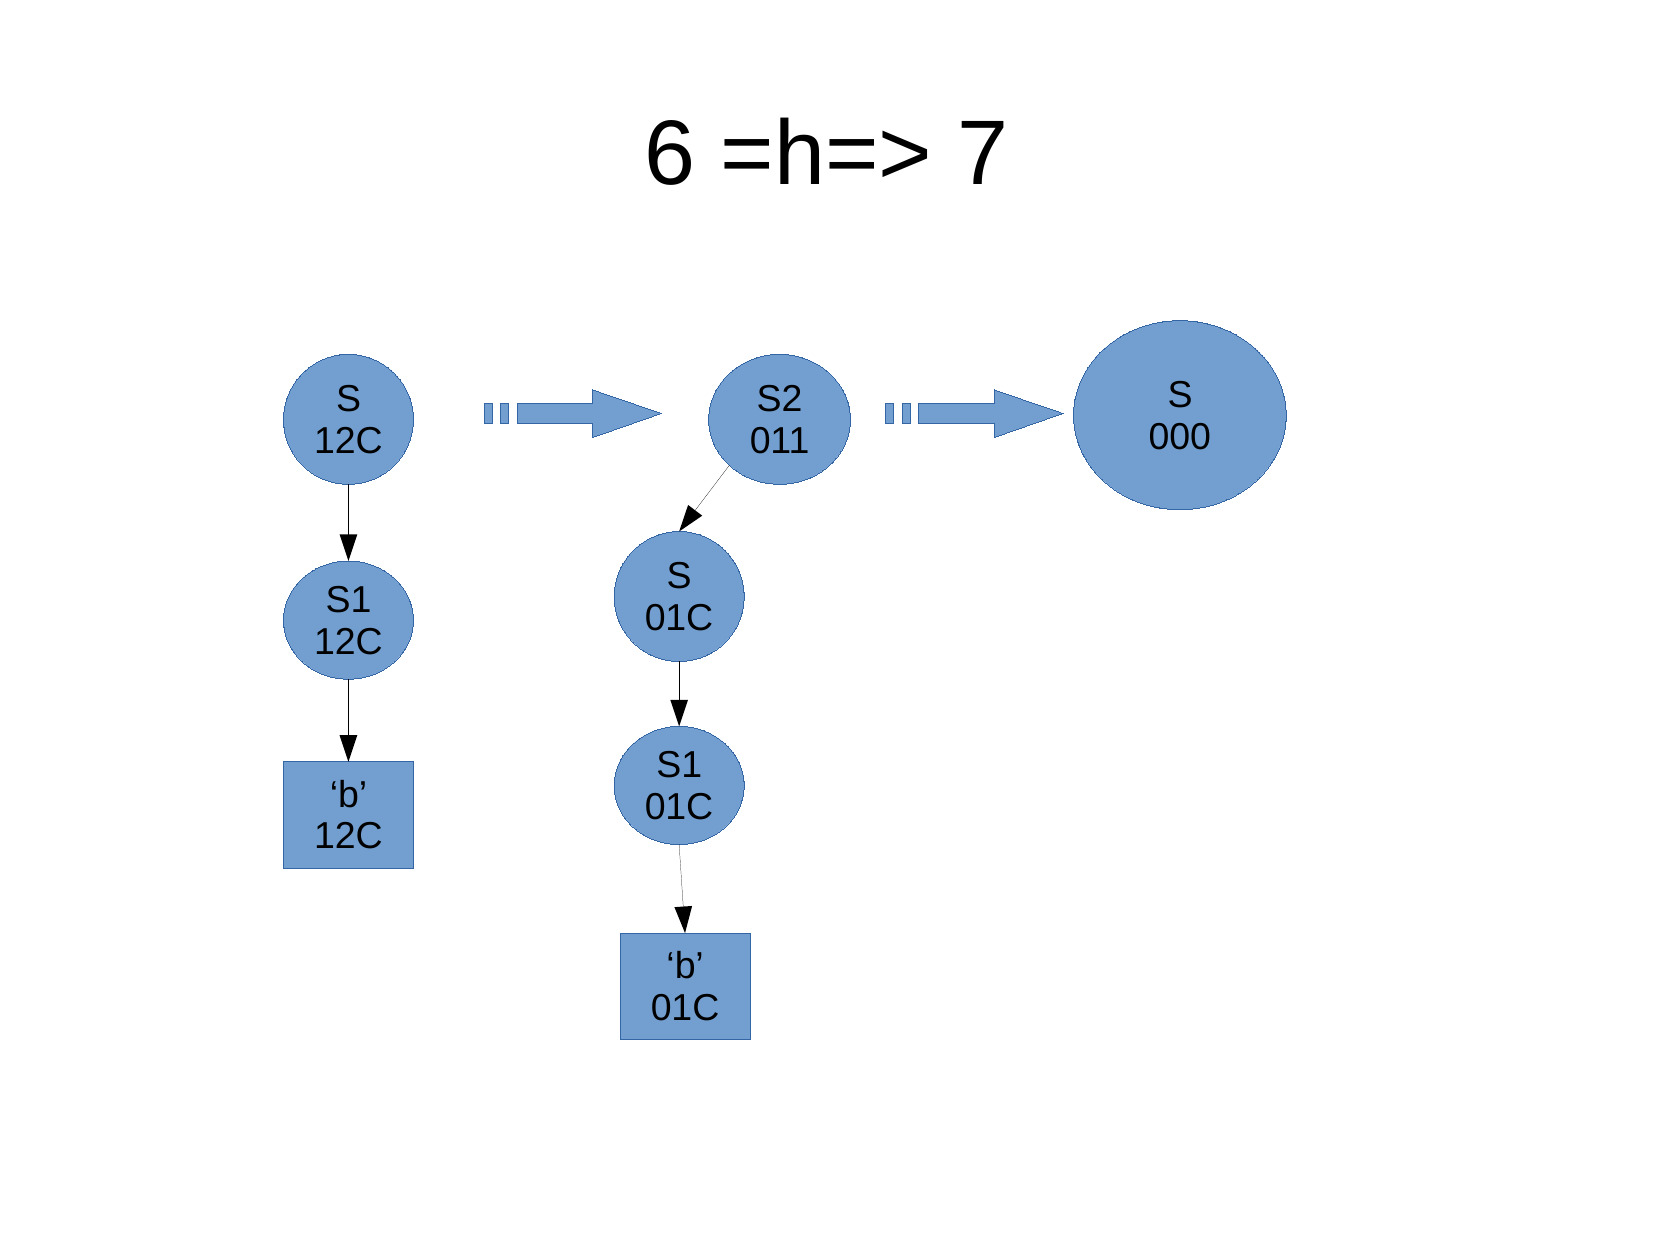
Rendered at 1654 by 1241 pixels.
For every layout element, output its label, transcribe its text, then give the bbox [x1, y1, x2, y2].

title 6 =h=> 7 [82, 49, 1571, 257]
text_box [902, 403, 911, 424]
text_box S1 12C [283, 561, 414, 680]
text_box [500, 403, 509, 424]
text_box S 12C [283, 354, 414, 485]
text_box ‘b’ 12C [283, 761, 414, 869]
text_box [918, 389, 1064, 438]
text_box [885, 403, 894, 424]
text_box S2 011 [708, 354, 851, 485]
text_box S 000 [1073, 320, 1287, 510]
text_box S1 01C [614, 726, 745, 845]
text_box S 01C [614, 531, 745, 662]
text_box [484, 403, 493, 424]
text_box ‘b’ 01C [620, 933, 751, 1040]
text_box [517, 389, 662, 438]
